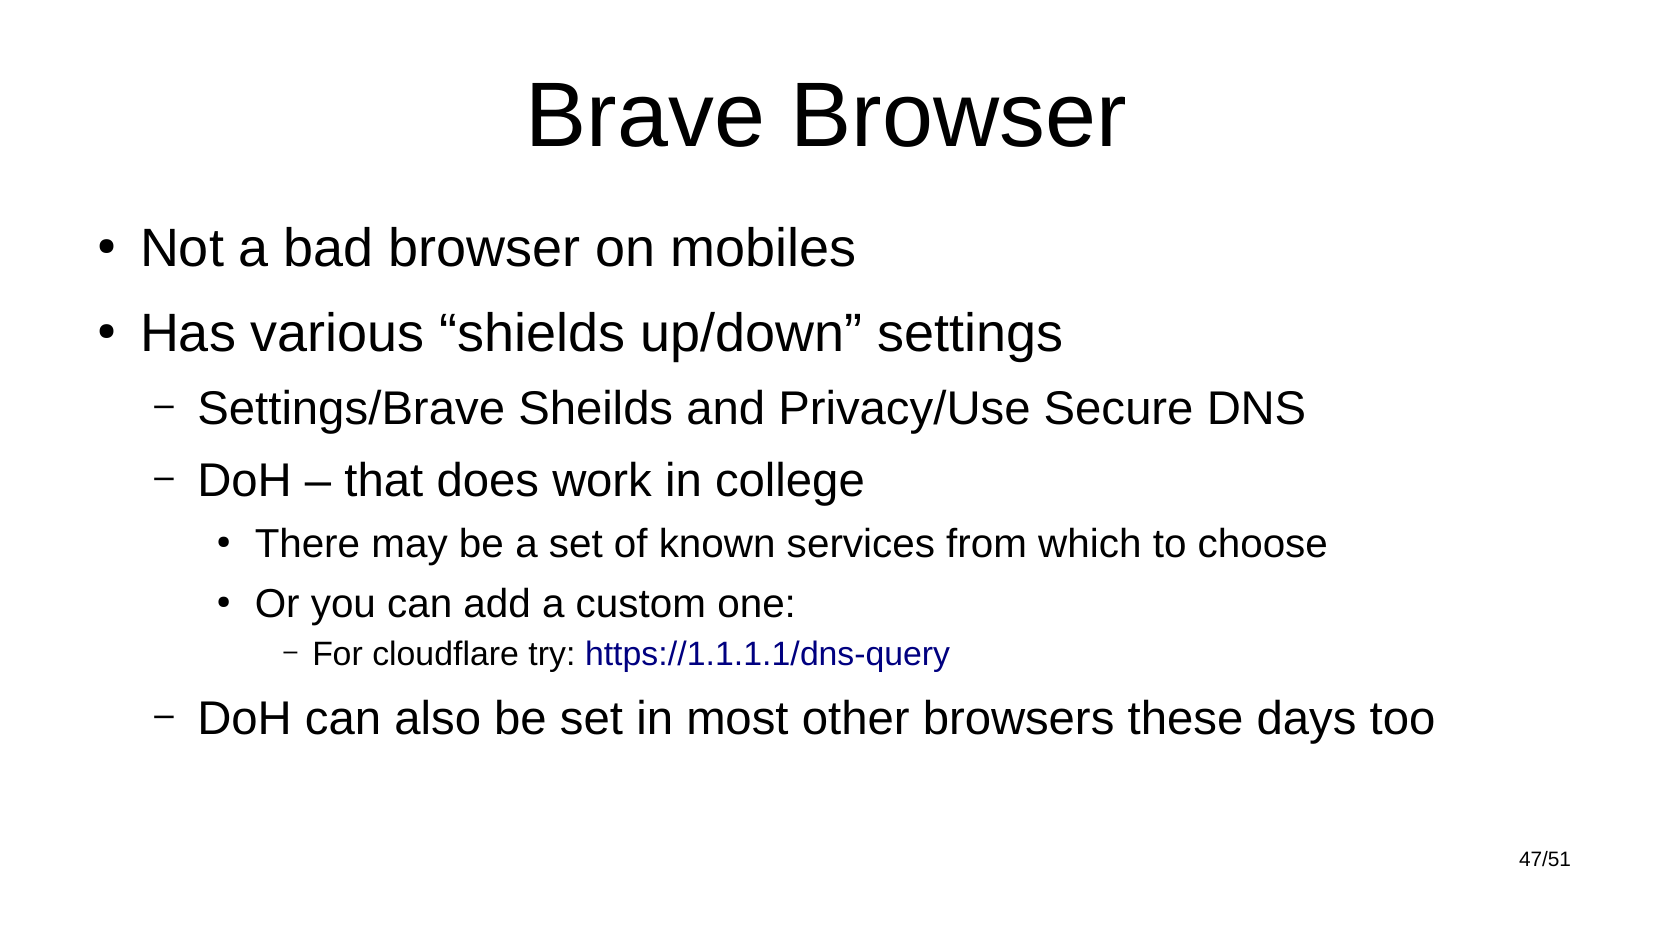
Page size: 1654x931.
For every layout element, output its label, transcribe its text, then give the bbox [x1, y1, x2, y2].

title Brave Browser [82, 37, 1571, 193]
list Not a bad browser on mobiles Has various “shields up/down” settings Settings/Brave Sheilds and Privacy/Use Secure DNS DoH – that does work in college There may be a set of known services from which to choose Or you can add a custom one: For cloudflare try: https://1.1.1.1/dns-query DoH can also be set in most other browsers these days too [82, 217, 1571, 758]
